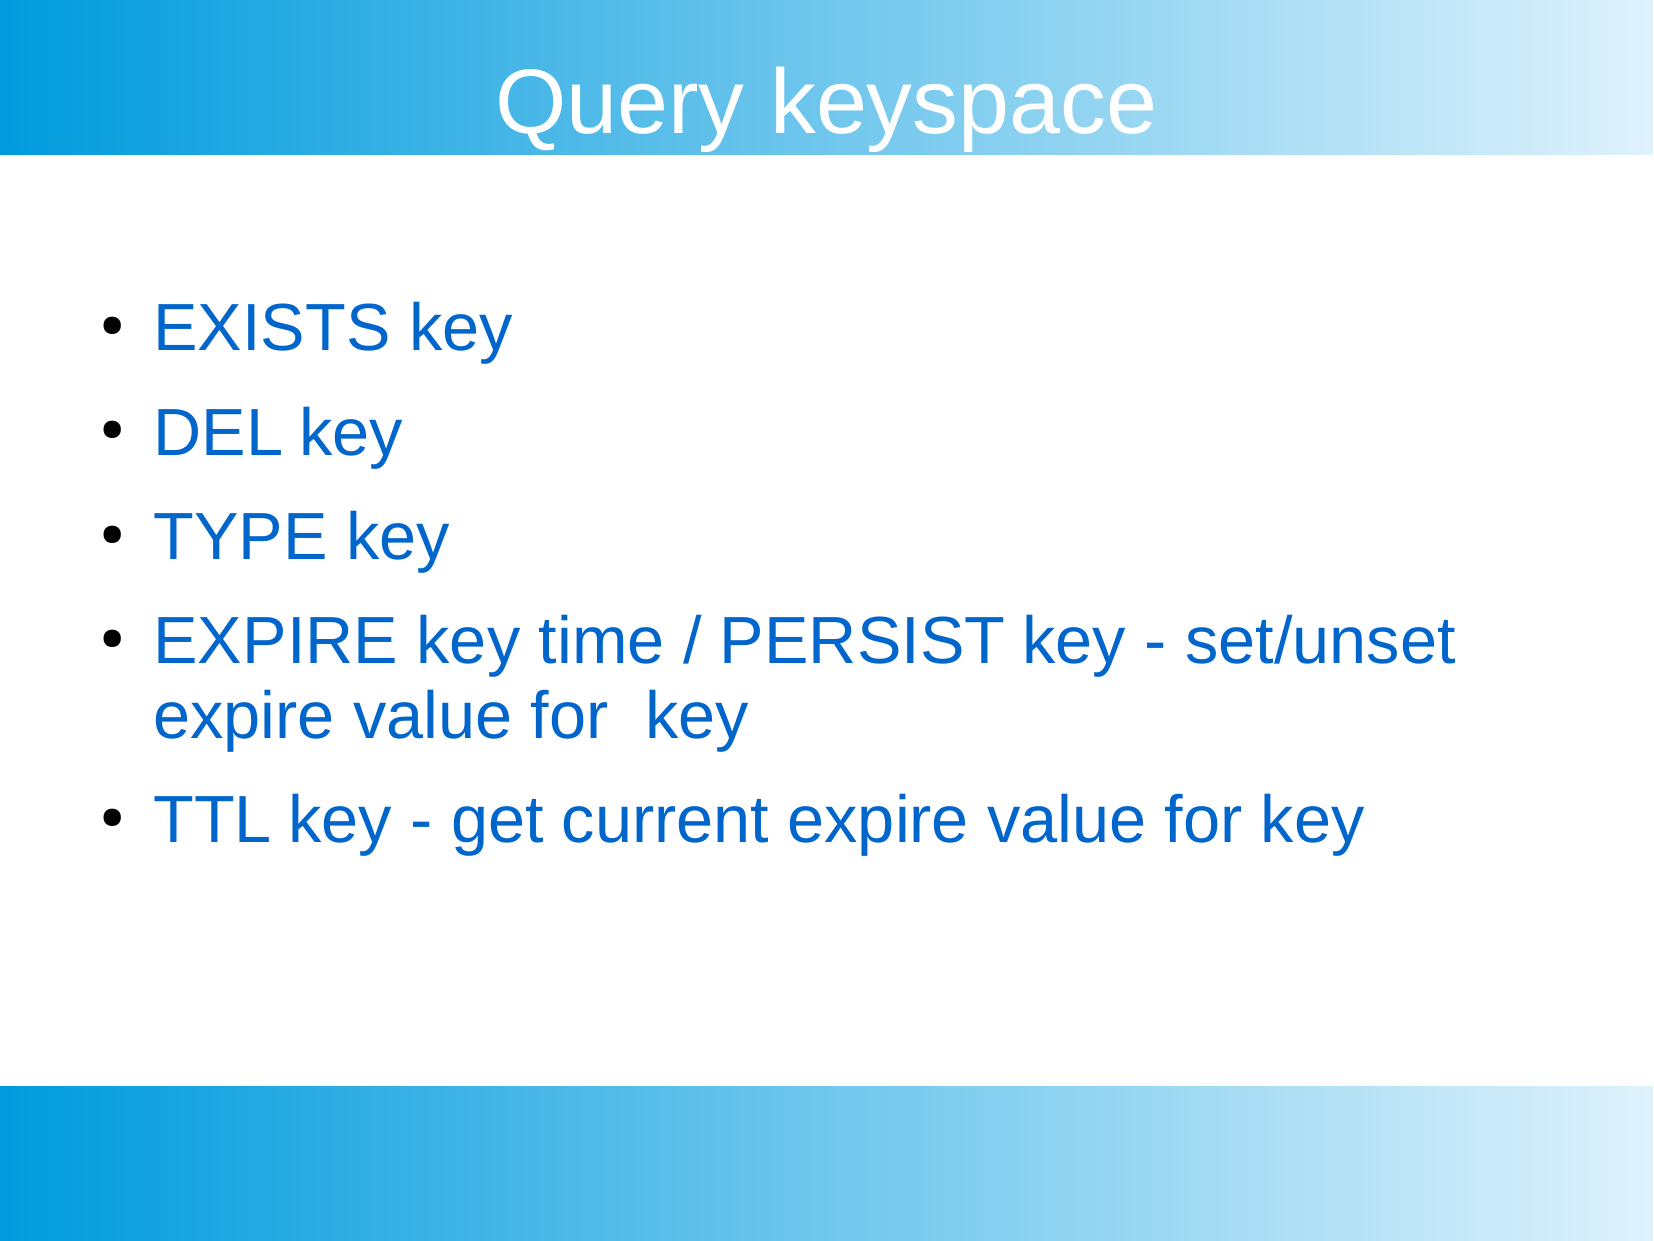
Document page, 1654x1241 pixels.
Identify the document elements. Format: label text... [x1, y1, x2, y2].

title Query keyspace [82, 49, 1571, 155]
list EXISTS key DEL key TYPE key EXPIRE key time / PERSIST key - set/unset expire value for key TTL key - get current expire value for key [82, 290, 1571, 1010]
